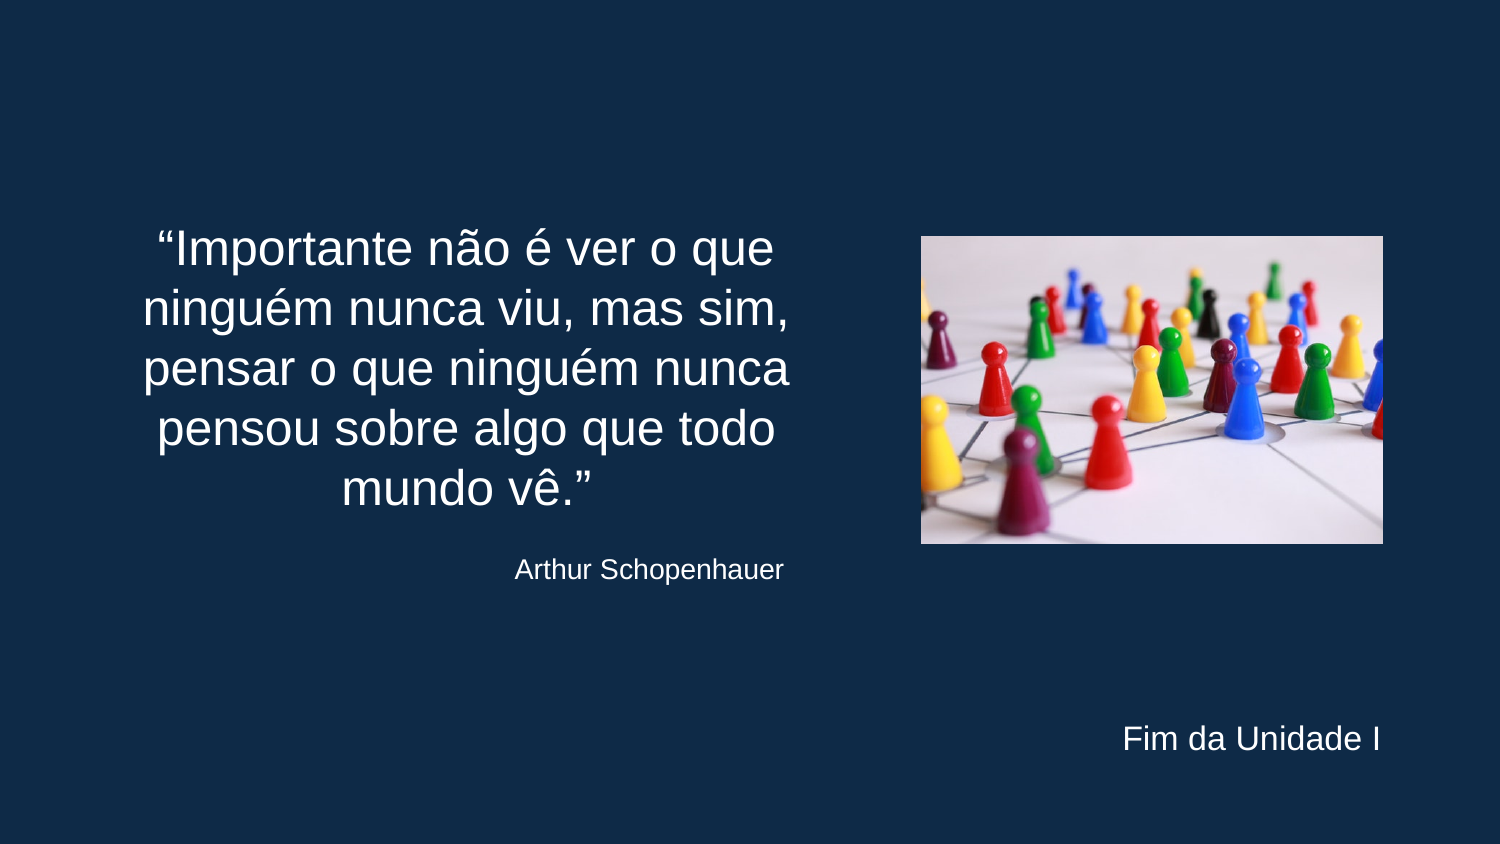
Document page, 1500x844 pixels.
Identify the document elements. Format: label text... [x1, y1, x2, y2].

picture [921, 236, 1383, 544]
title “Importante não é ver o que ninguém nunca viu, mas sim, pensar o que ninguém nunca pensou sobre algo que todo mundo vê.” [118, 200, 815, 626]
text_box Arthur Schopenhauer [496, 543, 804, 624]
text_box Fim da Unidade I [1098, 708, 1406, 789]
